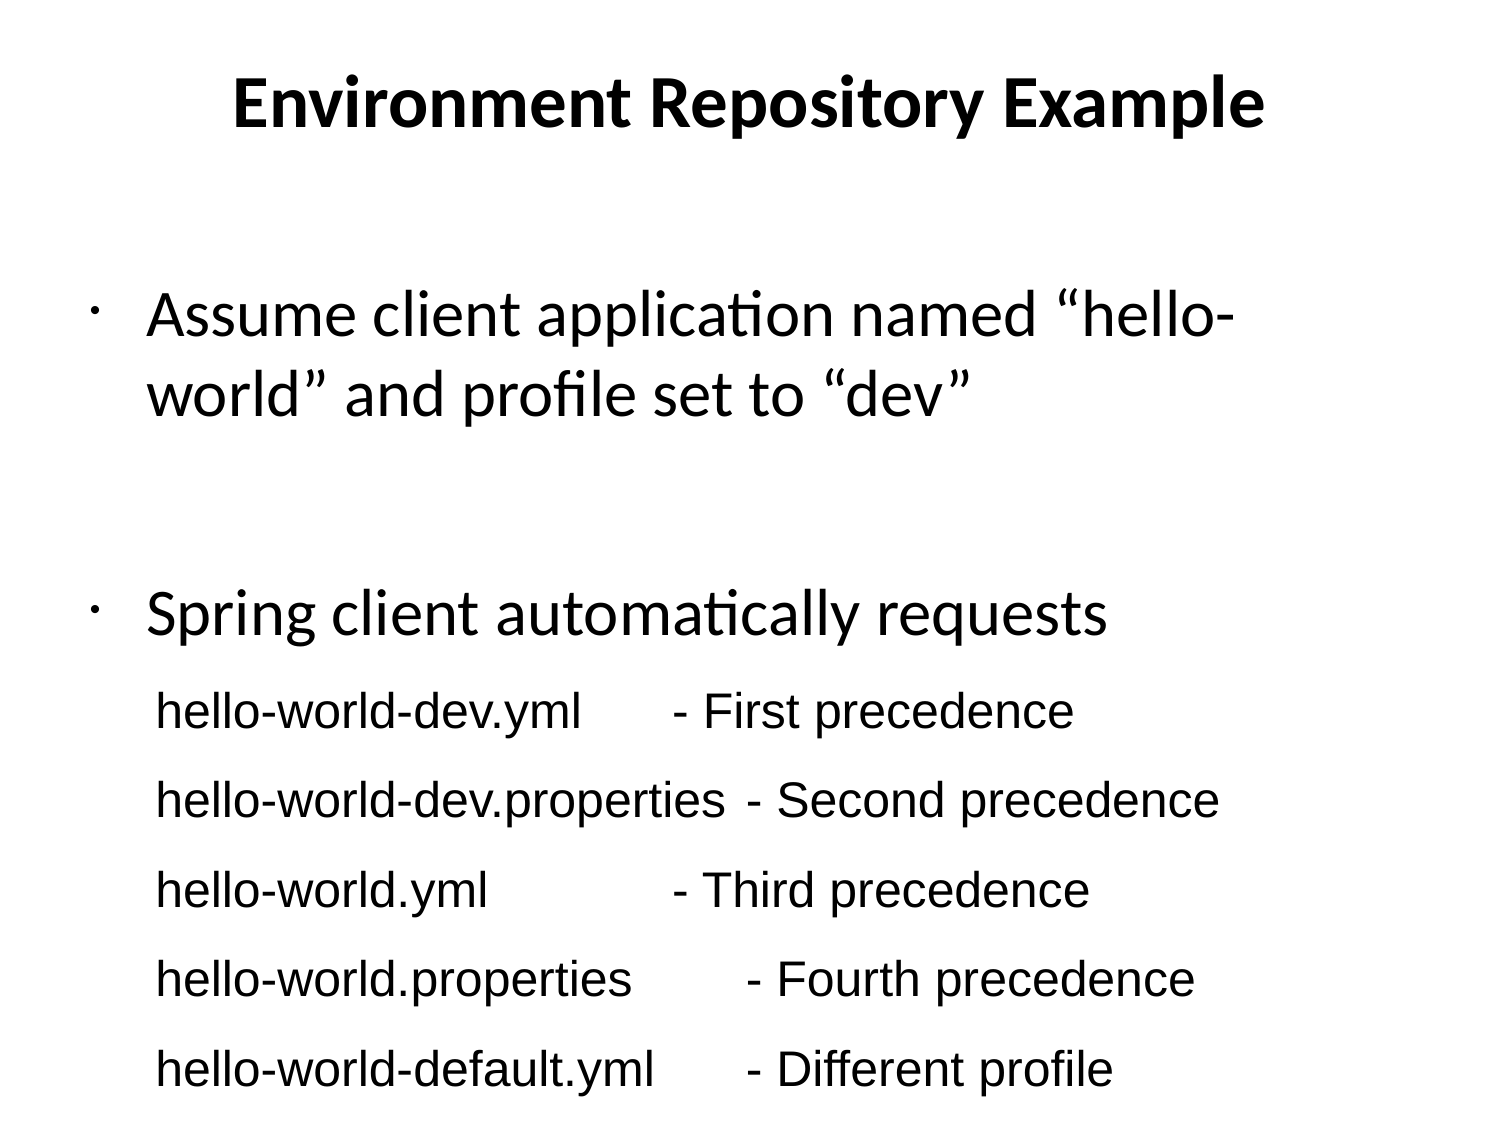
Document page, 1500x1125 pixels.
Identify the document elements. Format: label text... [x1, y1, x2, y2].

title Environment Repository Example [75, 45, 1425, 233]
list Assume client application named “hello-world” and profile set to “dev” Spring client automatically requests hello-world-dev.yml - First precedence hello-world-dev.properties - Second precedence hello-world.yml - Third precedence hello-world.properties - Fourth precedence hello-world-default.yml - Different profile hello-world-test.properties - Different profile hi-world.properties - Different app [75, 262, 1425, 1005]
